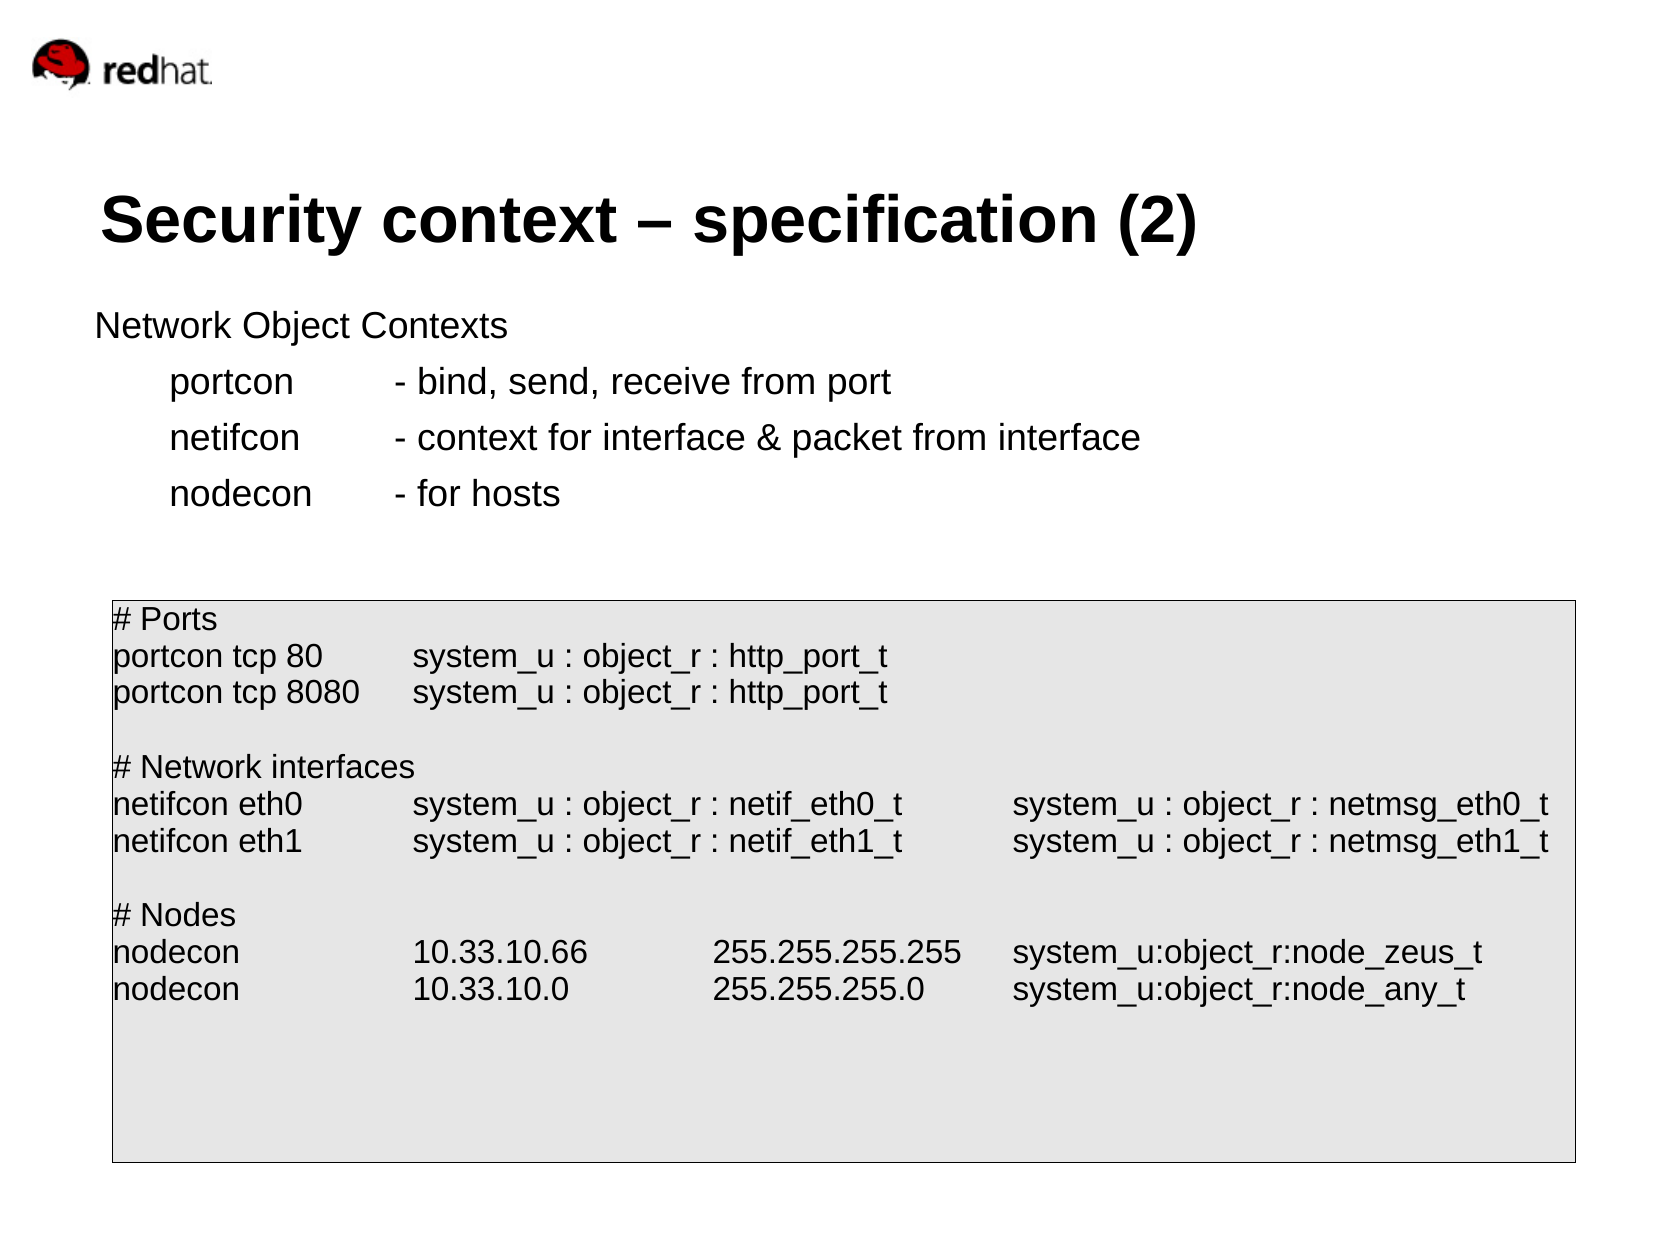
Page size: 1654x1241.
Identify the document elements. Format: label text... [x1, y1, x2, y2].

text_box # Ports portcon tcp 80 system_u : object_r : http_port_t portcon tcp 8080 system_u : object_r : http_port_t # Network interfaces netifcon eth0 system_u : object_r : netif_eth0_t system_u : object_r : netmsg_eth0_t netifcon eth1 system_u : object_r : netif_eth1_t system_u : object_r : netmsg_eth1_t # Nodes nodecon 10.33.10.66 255.255.255.255 system_u:object_r:node_zeus_t nodecon 10.33.10.0 255.255.255.0 system_u:object_r:node_any_t [112, 600, 1576, 1163]
list Network Object Contexts portcon - bind, send, receive from port netifcon - context for interface & packet from interface nodecon - for hosts [94, 304, 1500, 1174]
picture [31, 37, 212, 98]
title Security context – specification (2) [100, 164, 1506, 275]
